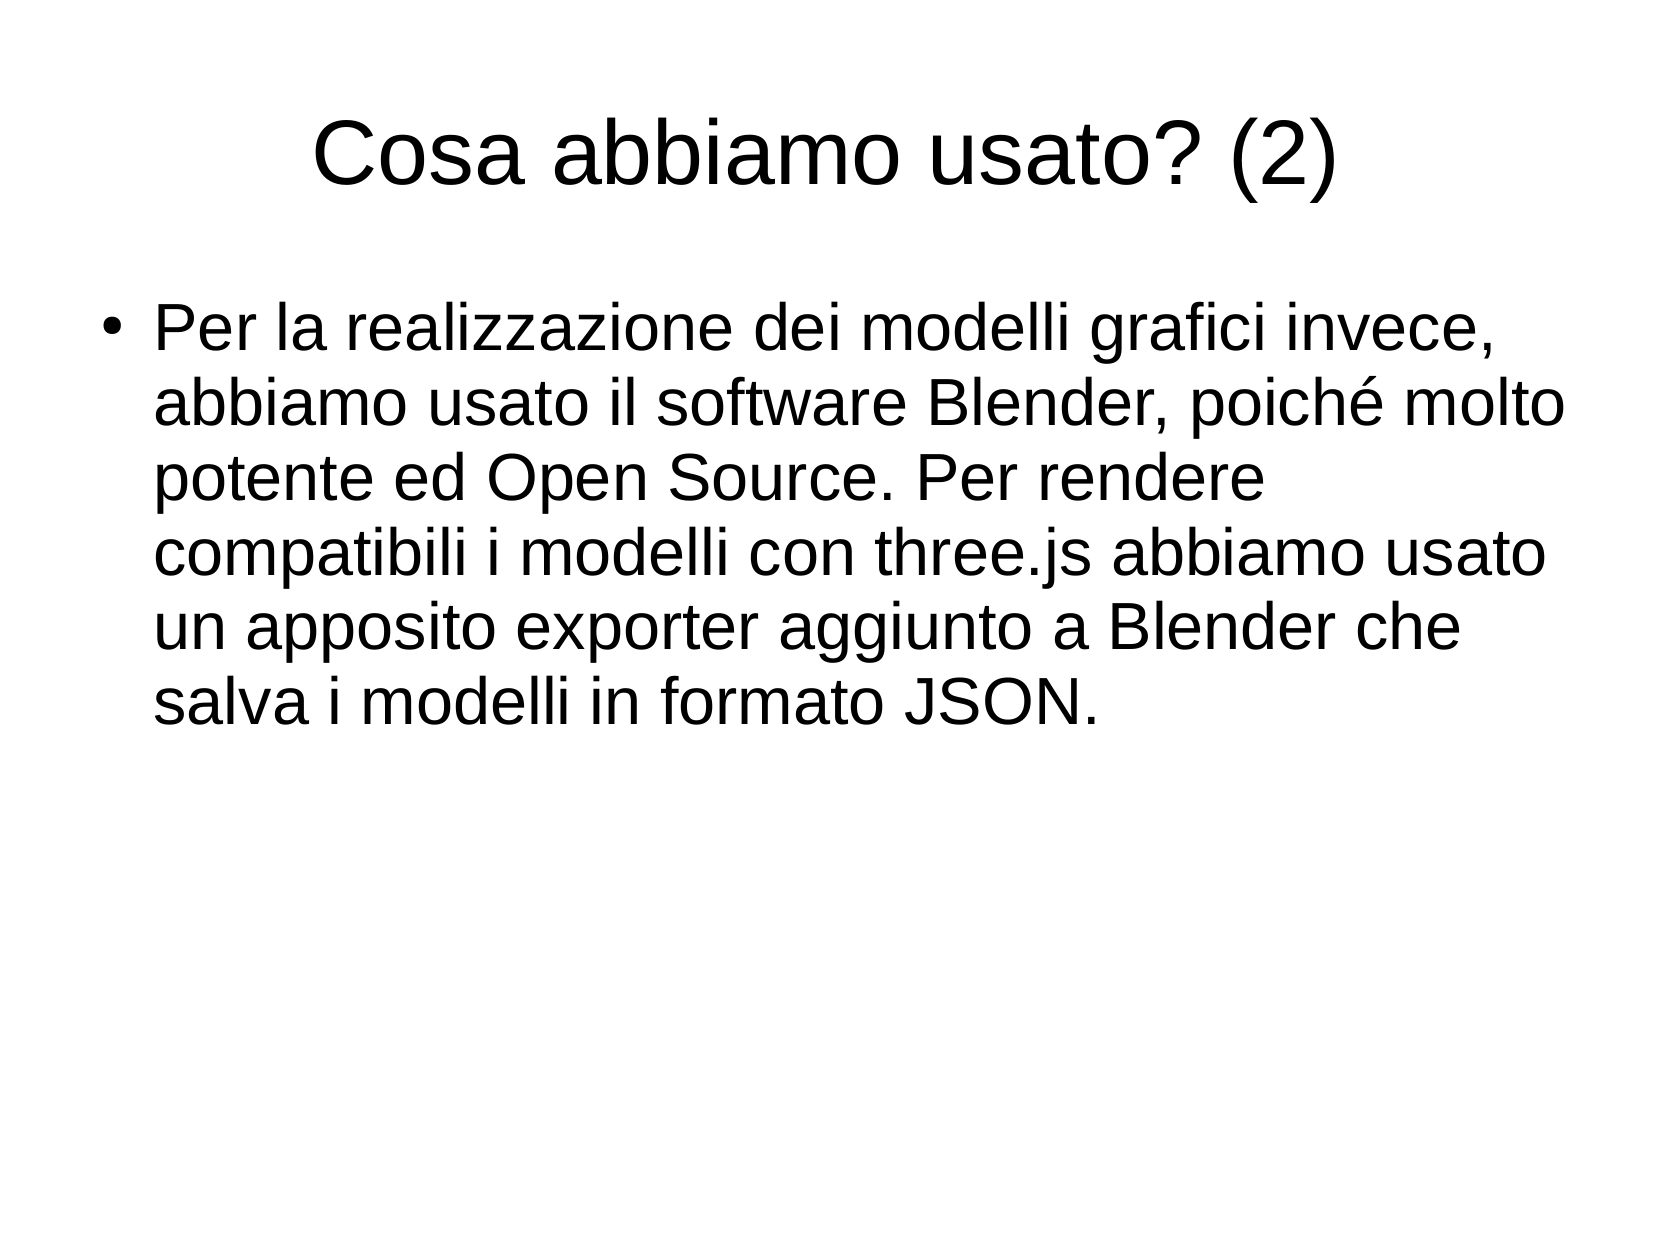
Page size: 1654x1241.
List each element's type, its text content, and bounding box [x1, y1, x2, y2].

list Per la realizzazione dei modelli grafici invece, abbiamo usato il software Blender, poiché molto potente ed Open Source. Per rendere compatibili i modelli con three.js abbiamo usato un apposito exporter aggiunto a Blender che salva i modelli in formato JSON. [82, 290, 1571, 1010]
title Cosa abbiamo usato? (2) [82, 49, 1571, 257]
